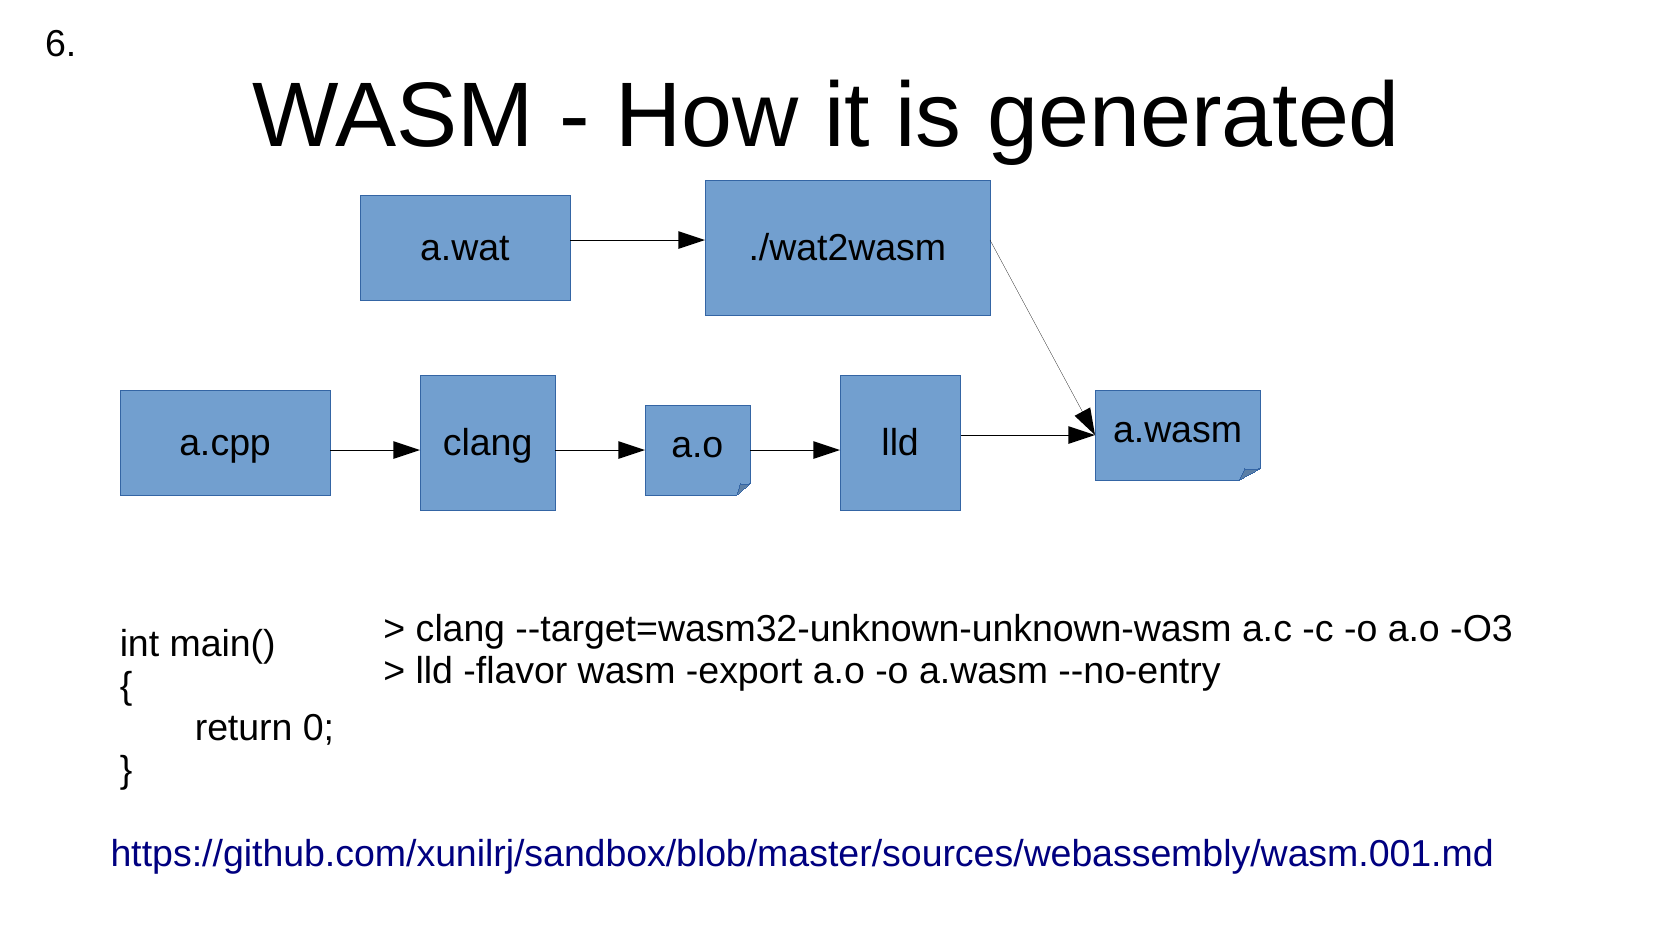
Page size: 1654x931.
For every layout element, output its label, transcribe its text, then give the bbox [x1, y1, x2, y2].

text_box clang [420, 375, 556, 511]
text_box https://github.com/xunilrj/sandbox/blob/master/sources/webassembly/wasm.001.md [95, 825, 1509, 882]
text_box 6. [30, 15, 92, 72]
text_box a.cpp [120, 390, 331, 496]
text_box lld [840, 375, 961, 511]
text_box > clang --target=wasm32-unknown-unknown-wasm a.c -c -o a.o -O3 > lld -flavor wasm -export a.o -o a.wasm --no-entry [368, 600, 1606, 766]
text_box a.wasm [1095, 390, 1261, 481]
text_box int main() { return 0; } [105, 615, 350, 798]
text_box ./wat2wasm [705, 180, 991, 316]
text_box a.wat [360, 195, 571, 301]
text_box a.o [645, 405, 751, 496]
title WASM - How it is generated [82, 37, 1571, 193]
